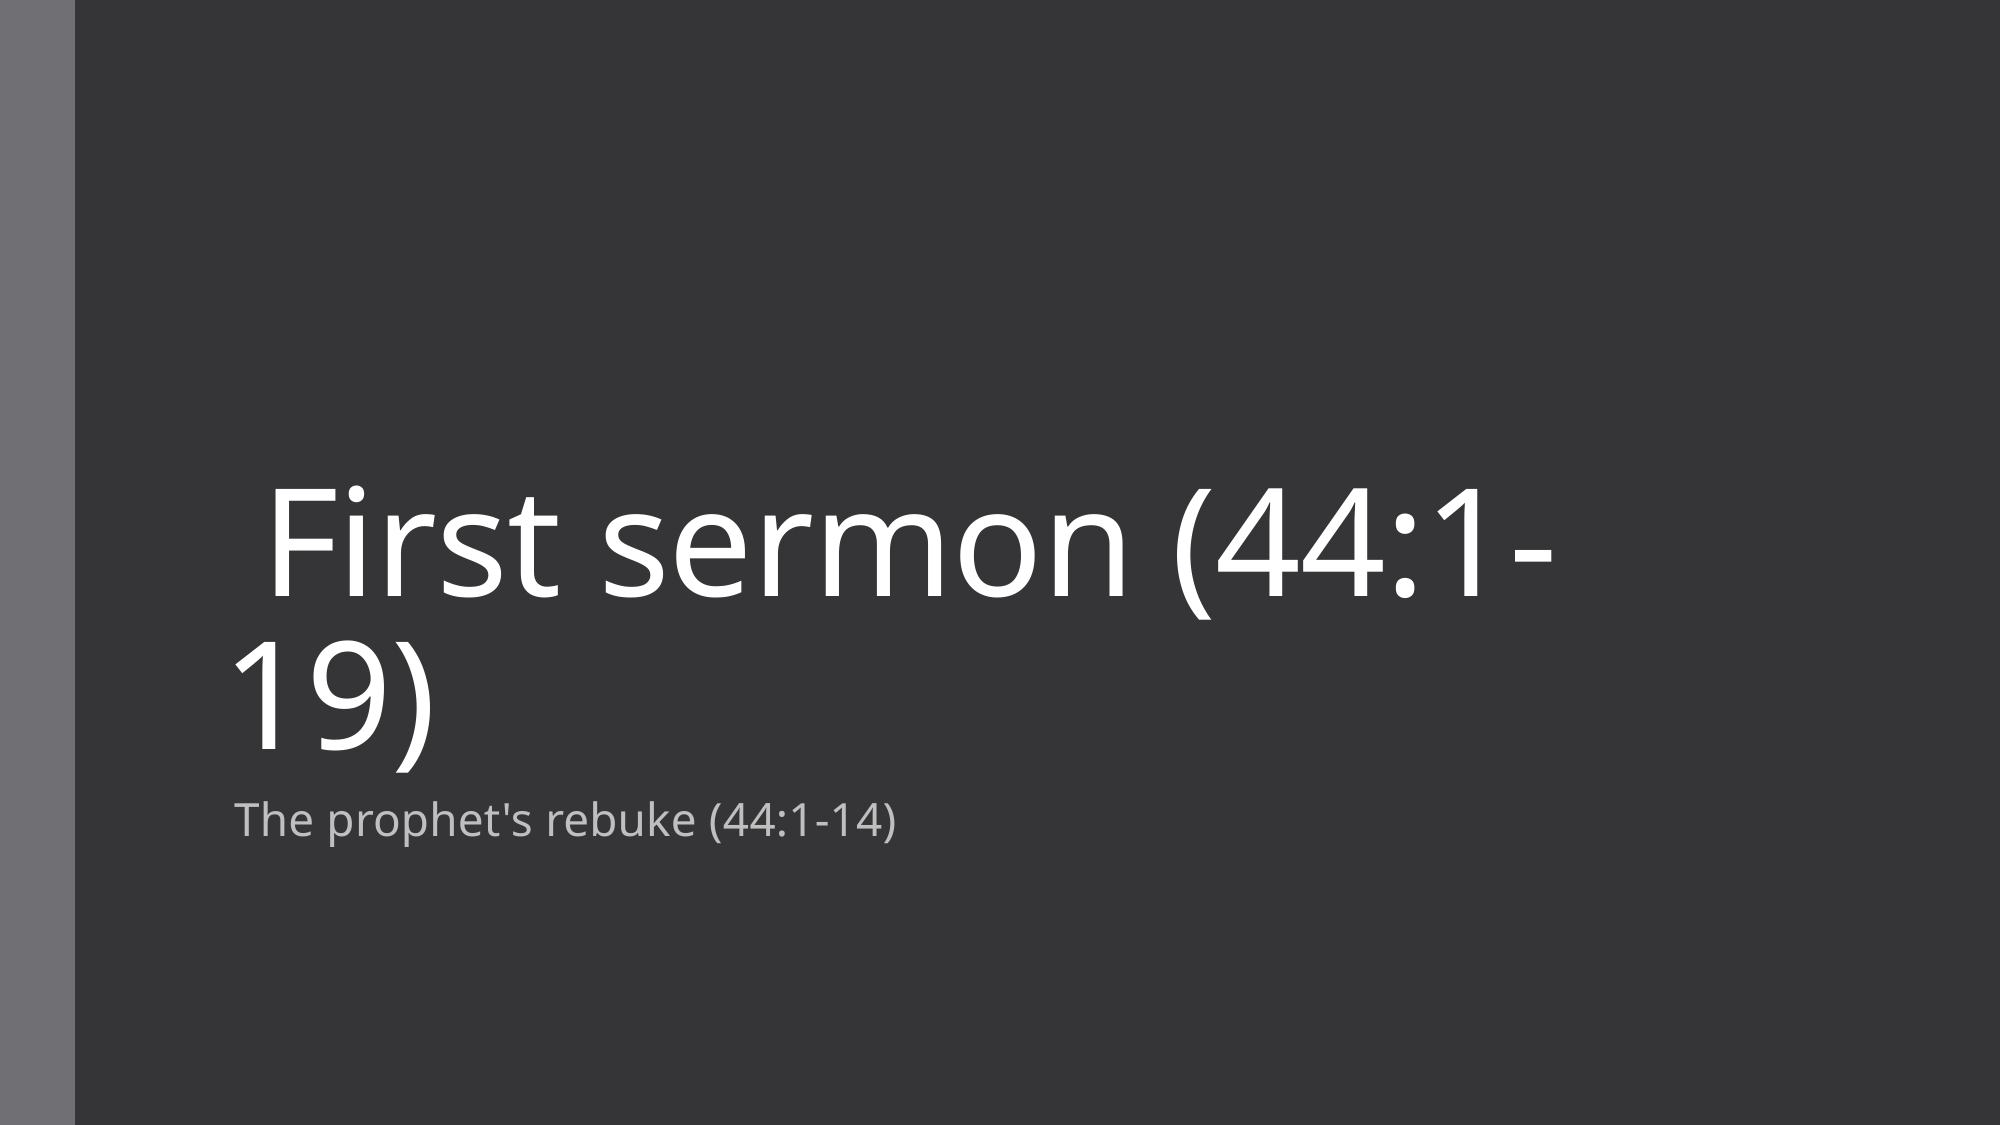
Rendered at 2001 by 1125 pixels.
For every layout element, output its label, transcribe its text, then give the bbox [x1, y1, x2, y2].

title First sermon (44:1-19) [206, 124, 1752, 787]
subtitle The prophet's rebuke (44:1-14) [206, 787, 1752, 1066]
